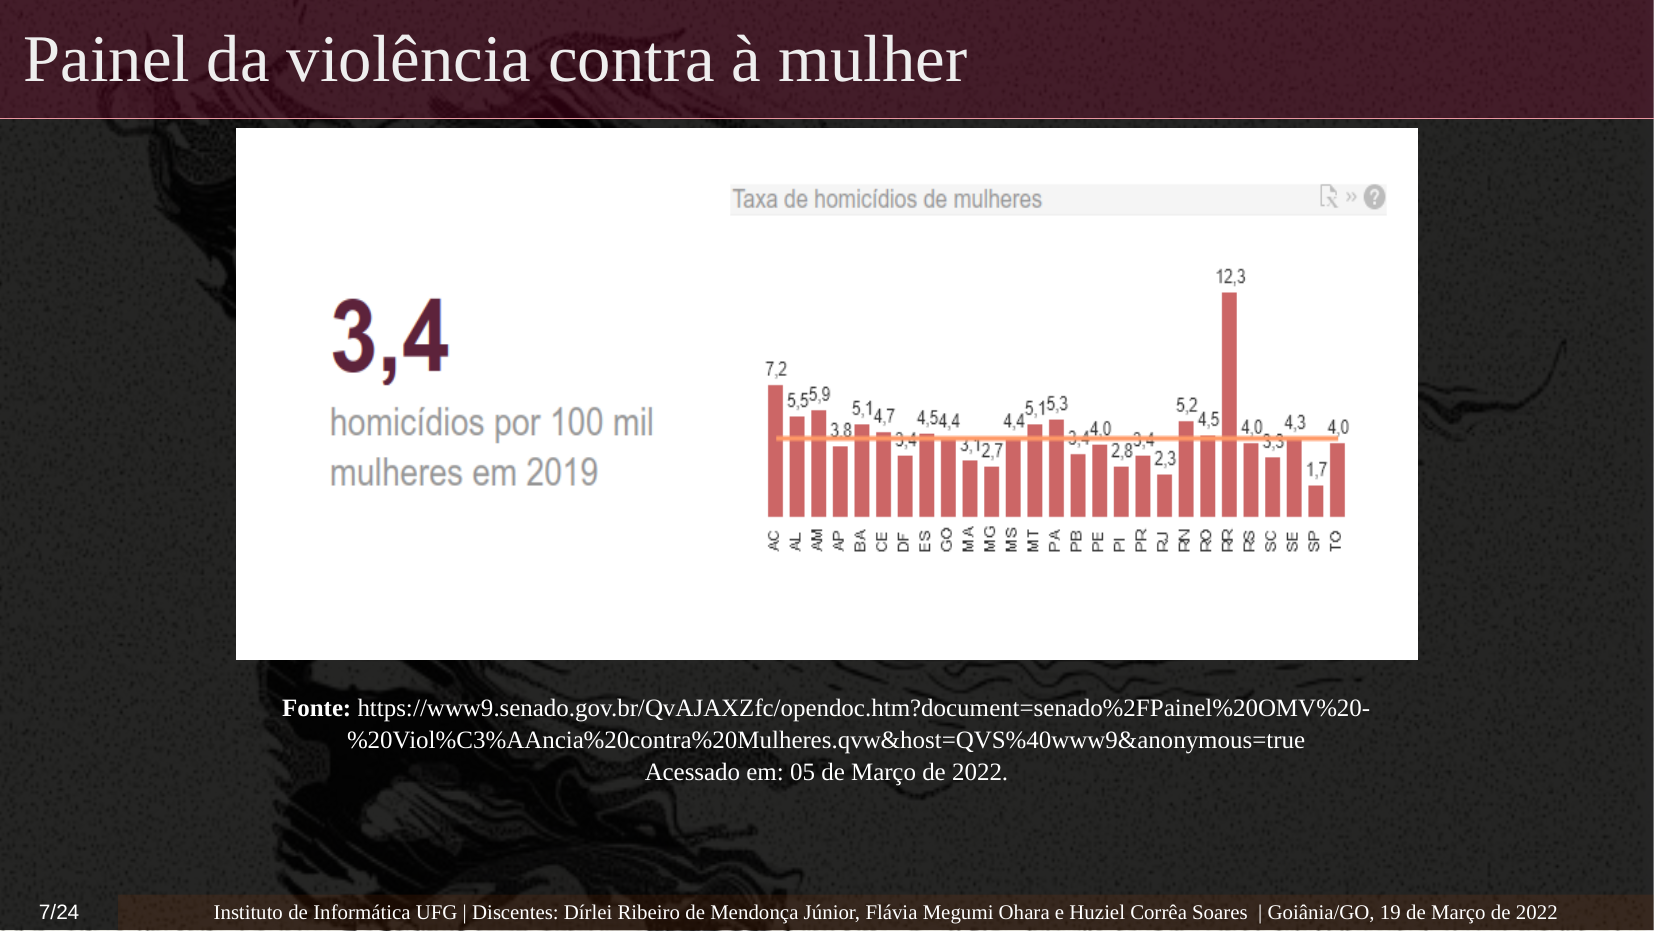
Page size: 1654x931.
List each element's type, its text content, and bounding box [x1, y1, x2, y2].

text_box Fonte: https://www9.senado.gov.br/QvAJAXZfc/opendoc.htm?document=senado%2FPainel%20OMV%20-%20Viol%C3%AAncia%20contra%20Mulheres.qvw&host=QVS%40www9&anonymous=true Acessado em: 05 de Março de 2022. [236, 667, 1418, 810]
title Painel da violência contra à mulher [0, 0, 1654, 119]
picture [236, 128, 1418, 660]
